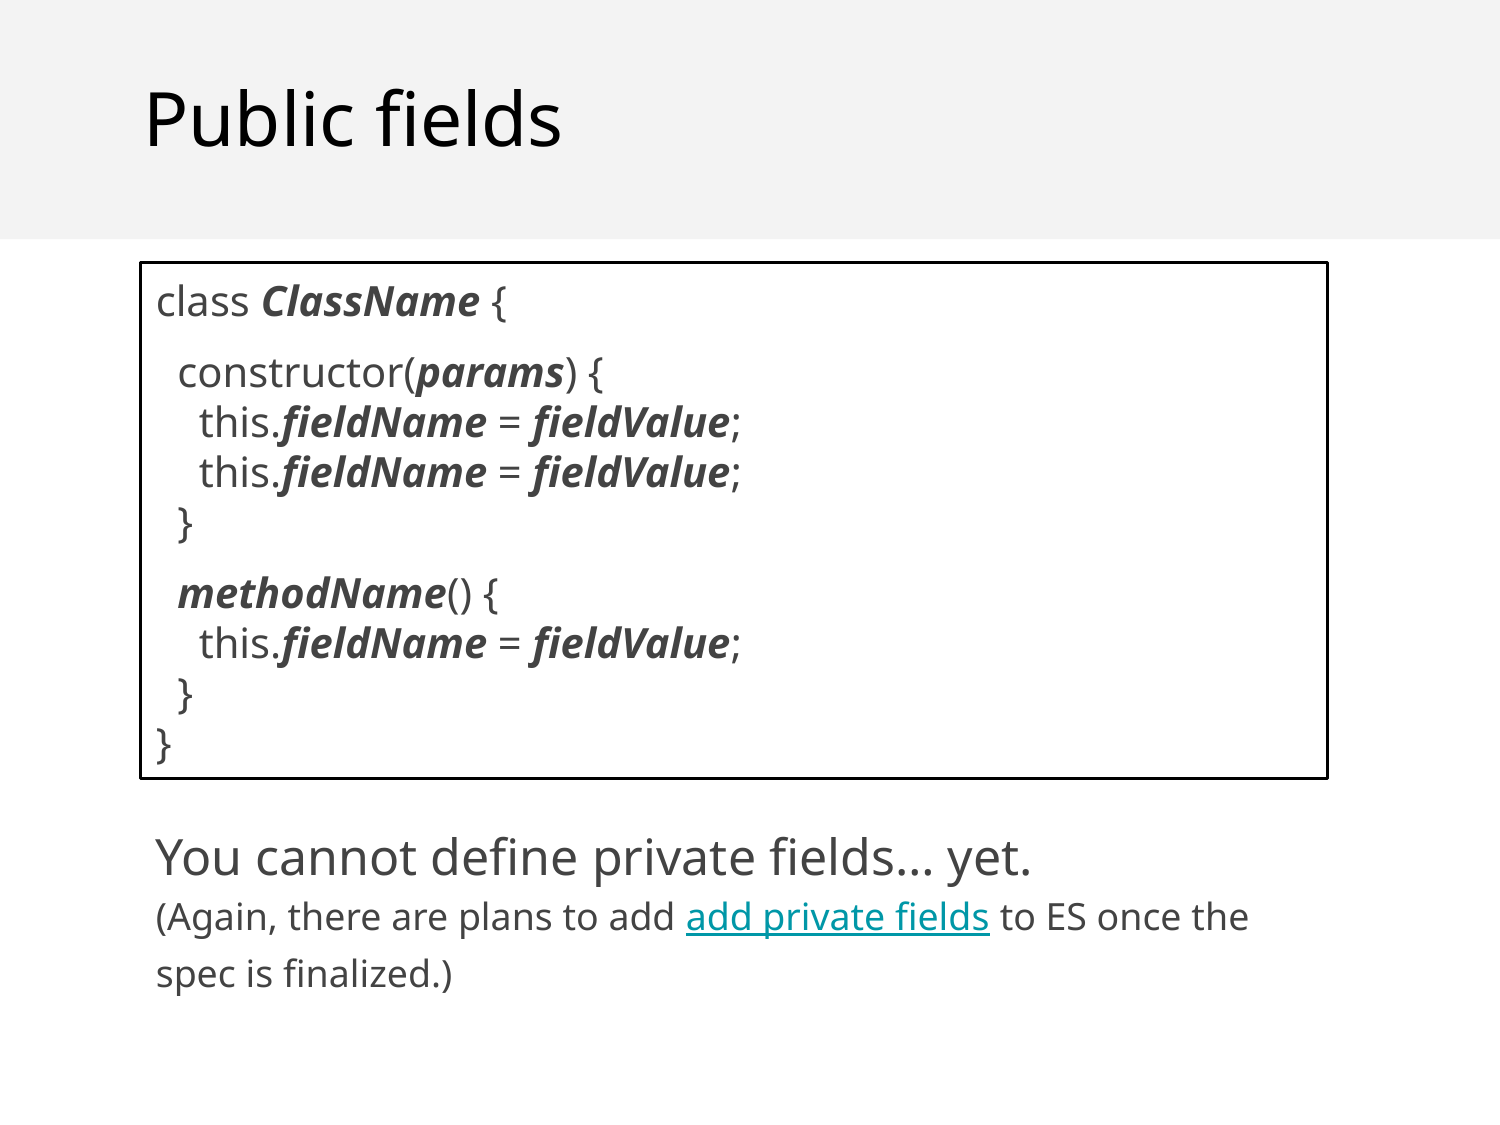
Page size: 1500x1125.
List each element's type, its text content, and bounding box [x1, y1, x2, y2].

list You cannot define private fields… yet. (Again, there are plans to add add private fields to ES once the spec is finalized.) [140, 800, 1328, 1066]
text_box class ClassName { constructor(params) { this.fieldName = fieldValue; this.fieldName = fieldValue; } methodName() { this.fieldName = fieldValue; } } [140, 262, 1328, 779]
title Public fields [128, 56, 1372, 183]
